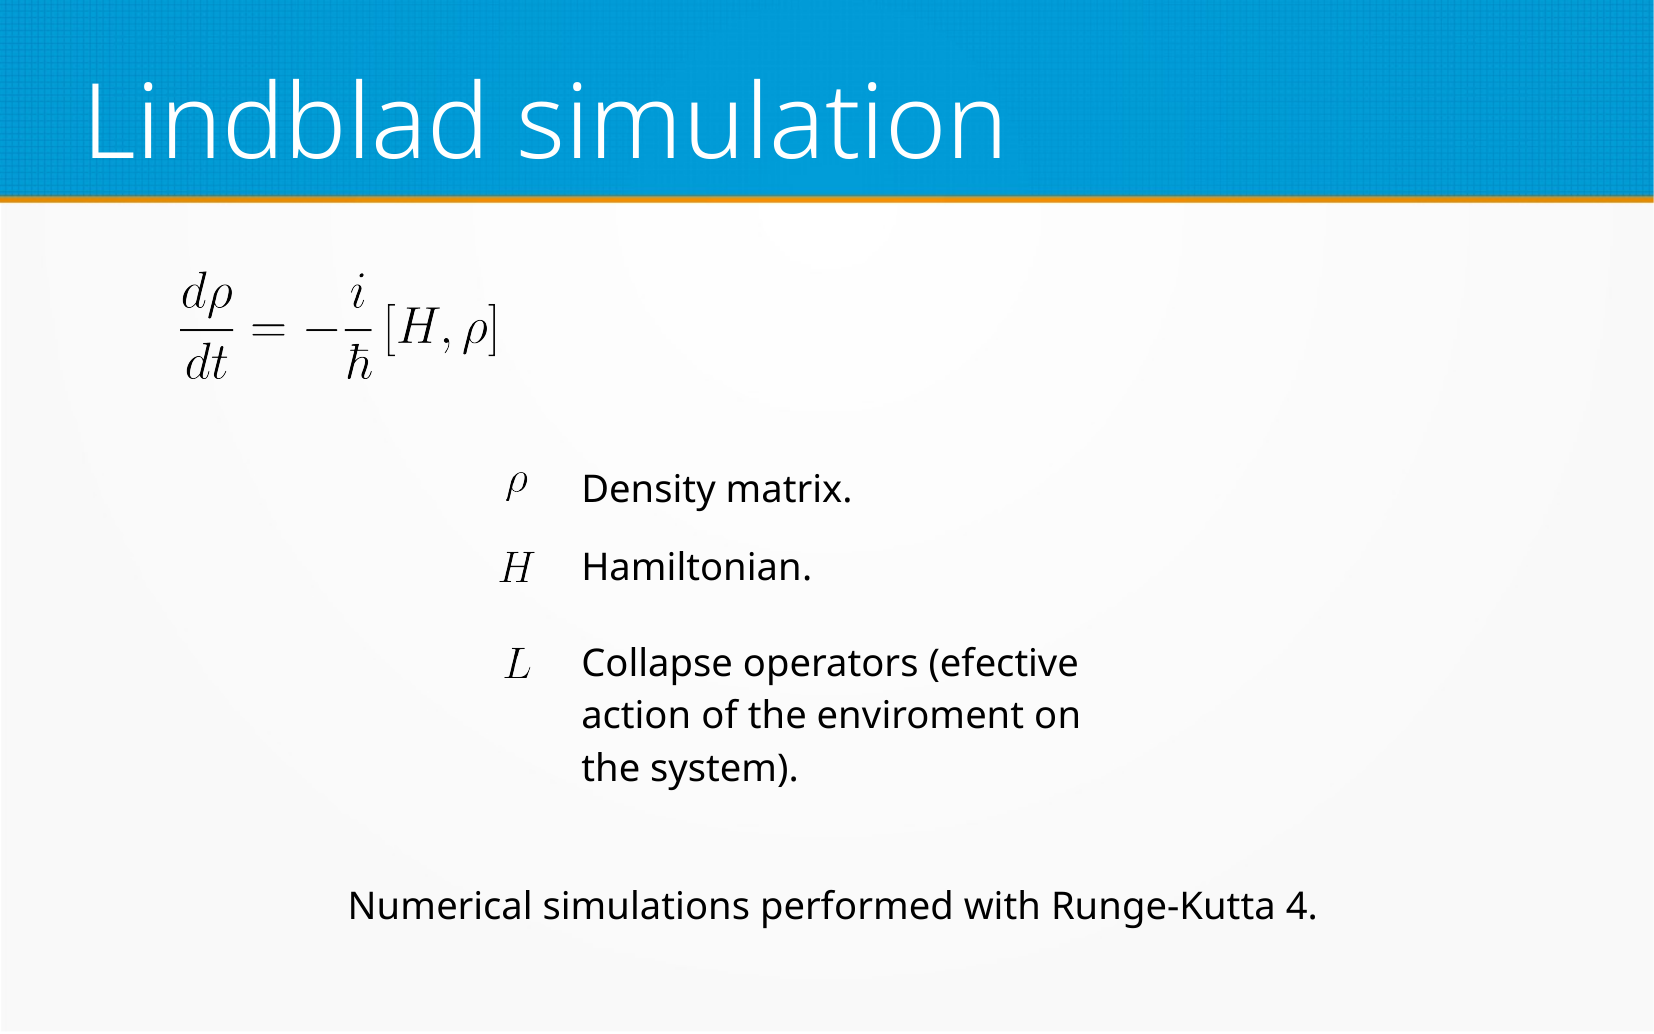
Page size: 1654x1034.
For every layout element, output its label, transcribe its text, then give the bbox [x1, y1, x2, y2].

text_box Collapse operators (efective action of the enviroment on the system). [575, 626, 1112, 802]
title Lindblad simulation [82, 16, 1571, 190]
text_box Hamiltonian. [575, 532, 1112, 600]
text_box Density matrix. [575, 454, 1112, 522]
picture [0, 195, 1654, 1034]
text_box Numerical simulations performed with Runge-Kutta 4. [306, 855, 1261, 954]
